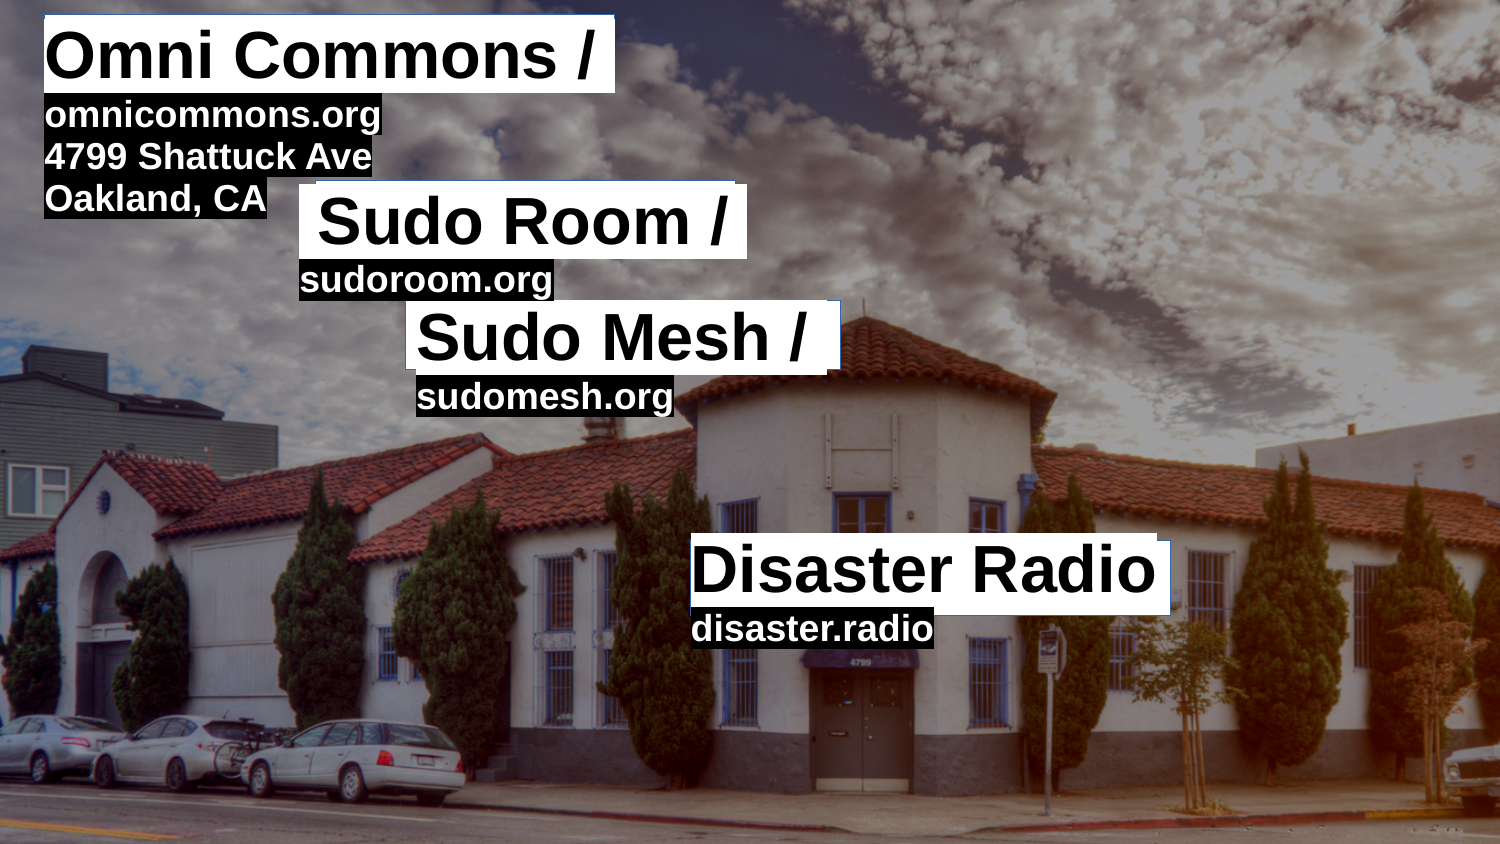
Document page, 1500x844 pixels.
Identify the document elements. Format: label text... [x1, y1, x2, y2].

text_box Disaster Radio disaster.radio [675, 525, 1500, 732]
picture [0, 0, 1500, 844]
text_box Omni Commons / omnicommons.org 4799 Shattuck Ave Oakland, CA [29, 11, 630, 302]
list [51, 189, 1449, 750]
text_box Sudo Mesh / sudomesh.org [401, 292, 927, 500]
text_box Sudo Room / sudoroom.org [284, 176, 810, 384]
